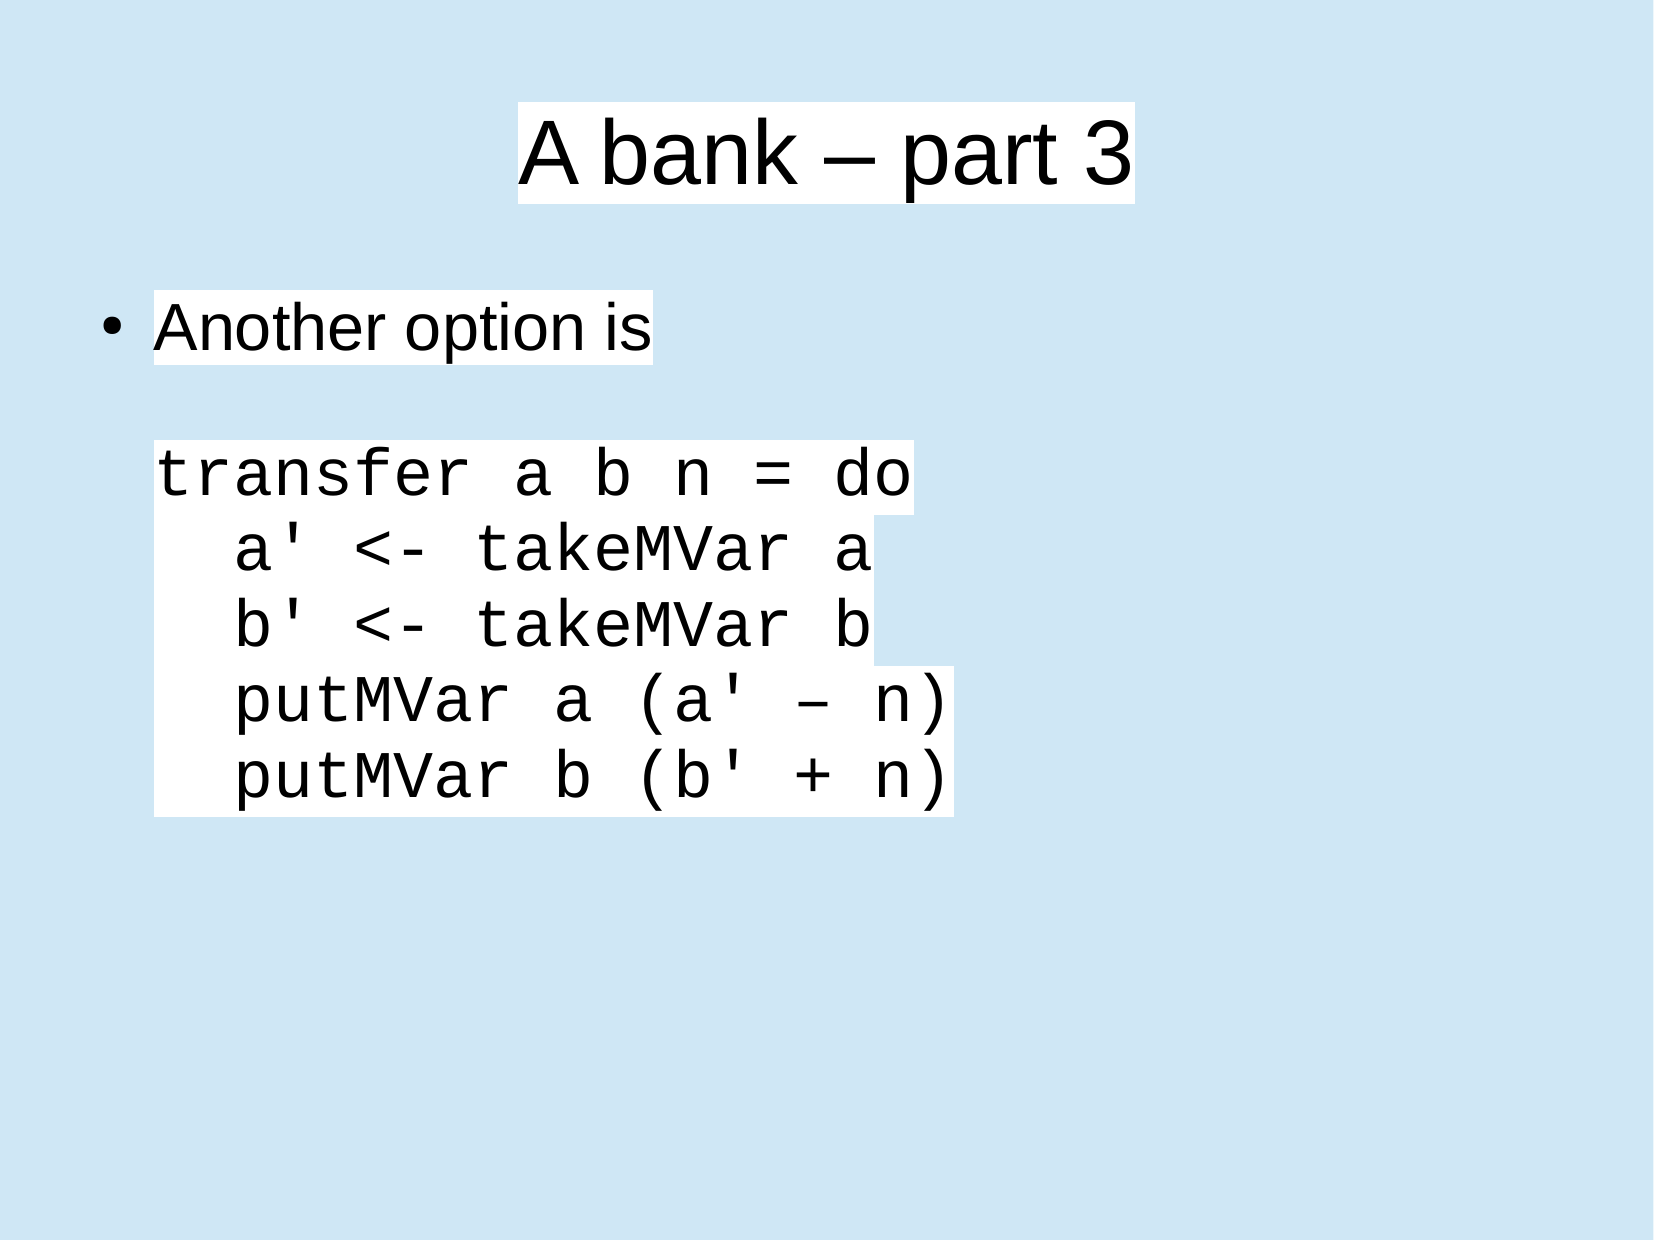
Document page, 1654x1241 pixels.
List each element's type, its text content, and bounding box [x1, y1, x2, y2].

list Another option is transfer a b n = do a' <- takeMVar a b' <- takeMVar b putMVar a (a' – n) putMVar b (b' + n) [82, 290, 1571, 1010]
title A bank – part 3 [82, 49, 1571, 257]
